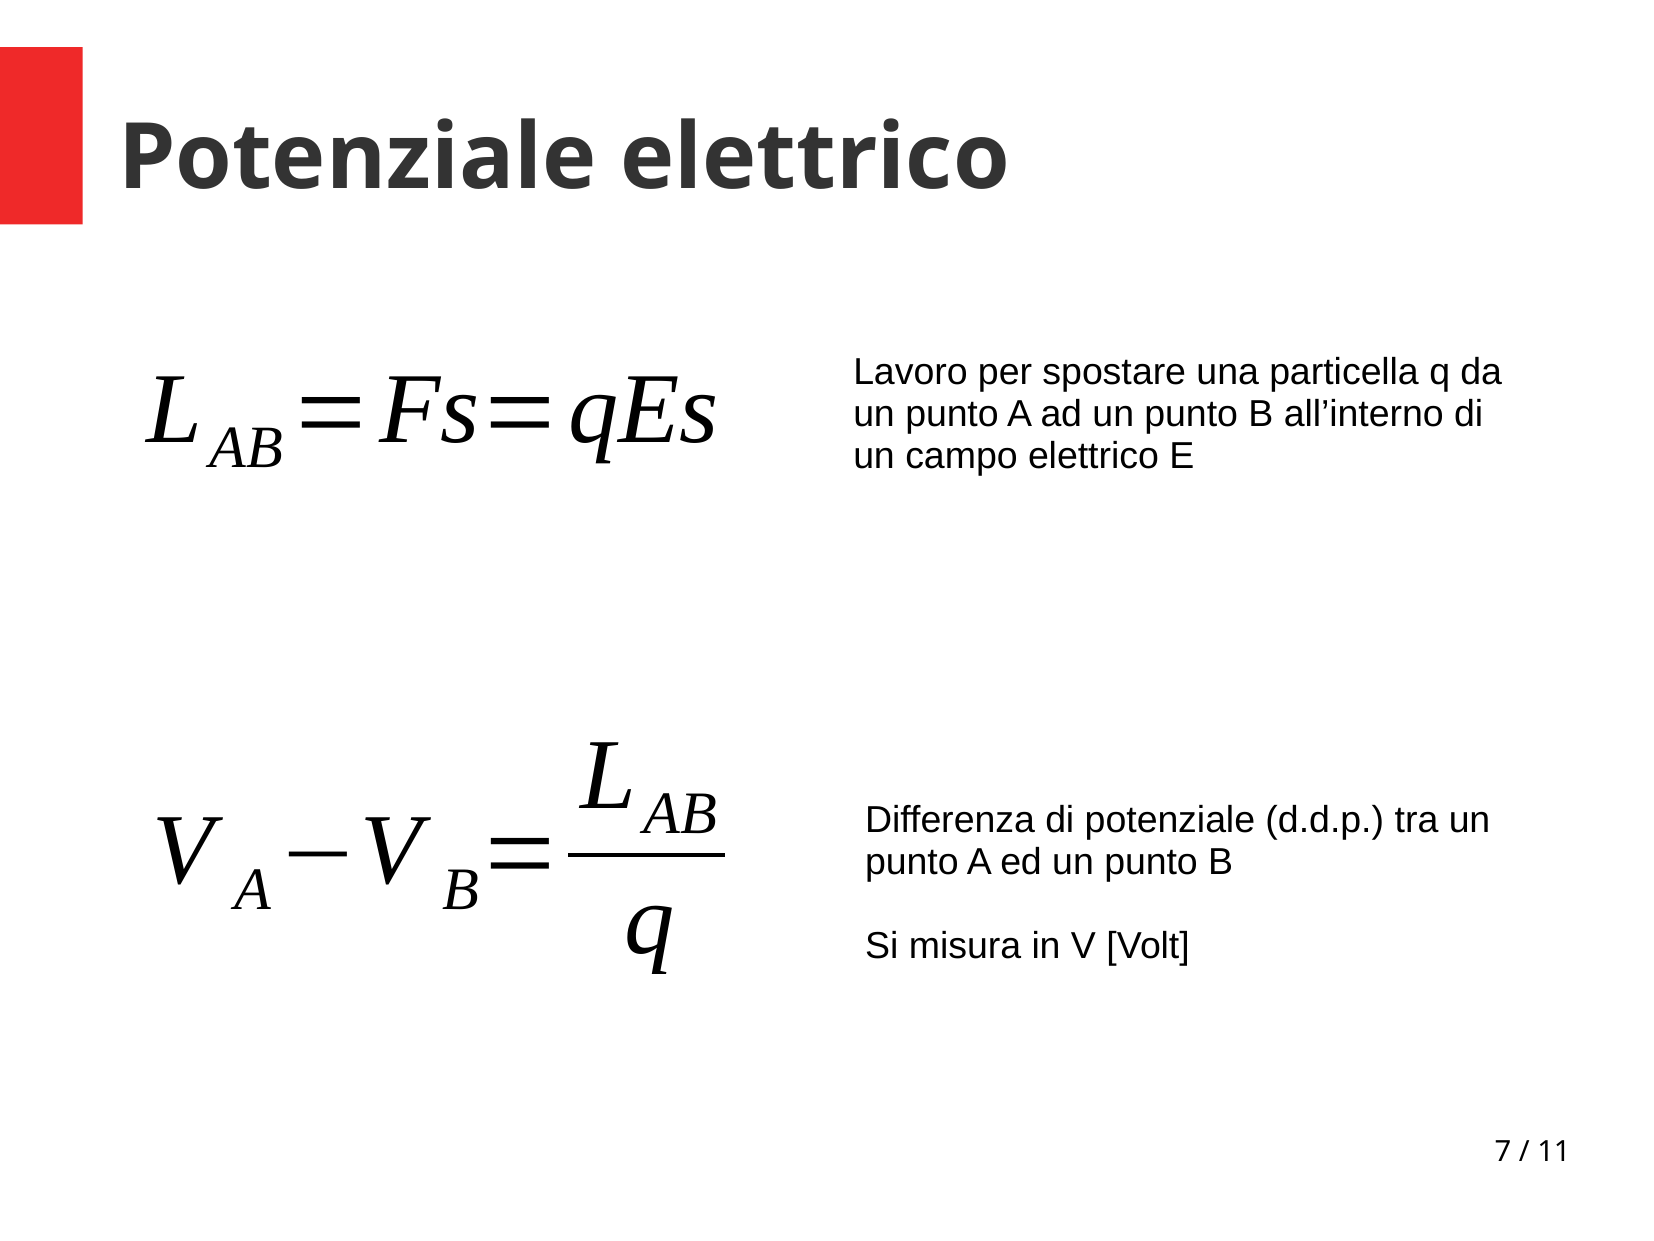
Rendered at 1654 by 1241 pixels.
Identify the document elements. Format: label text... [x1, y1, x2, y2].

chart [127, 720, 756, 974]
text_box Differenza di potenziale (d.d.p.) tra un punto A ed un punto B Si misura in V [Volt] [850, 791, 1536, 975]
text_box Lavoro per spostare una particella q da un punto A ad un punto B all’interno di un campo elettrico E [838, 343, 1536, 485]
title Potenziale elettrico [118, 49, 1571, 257]
chart [115, 354, 745, 481]
